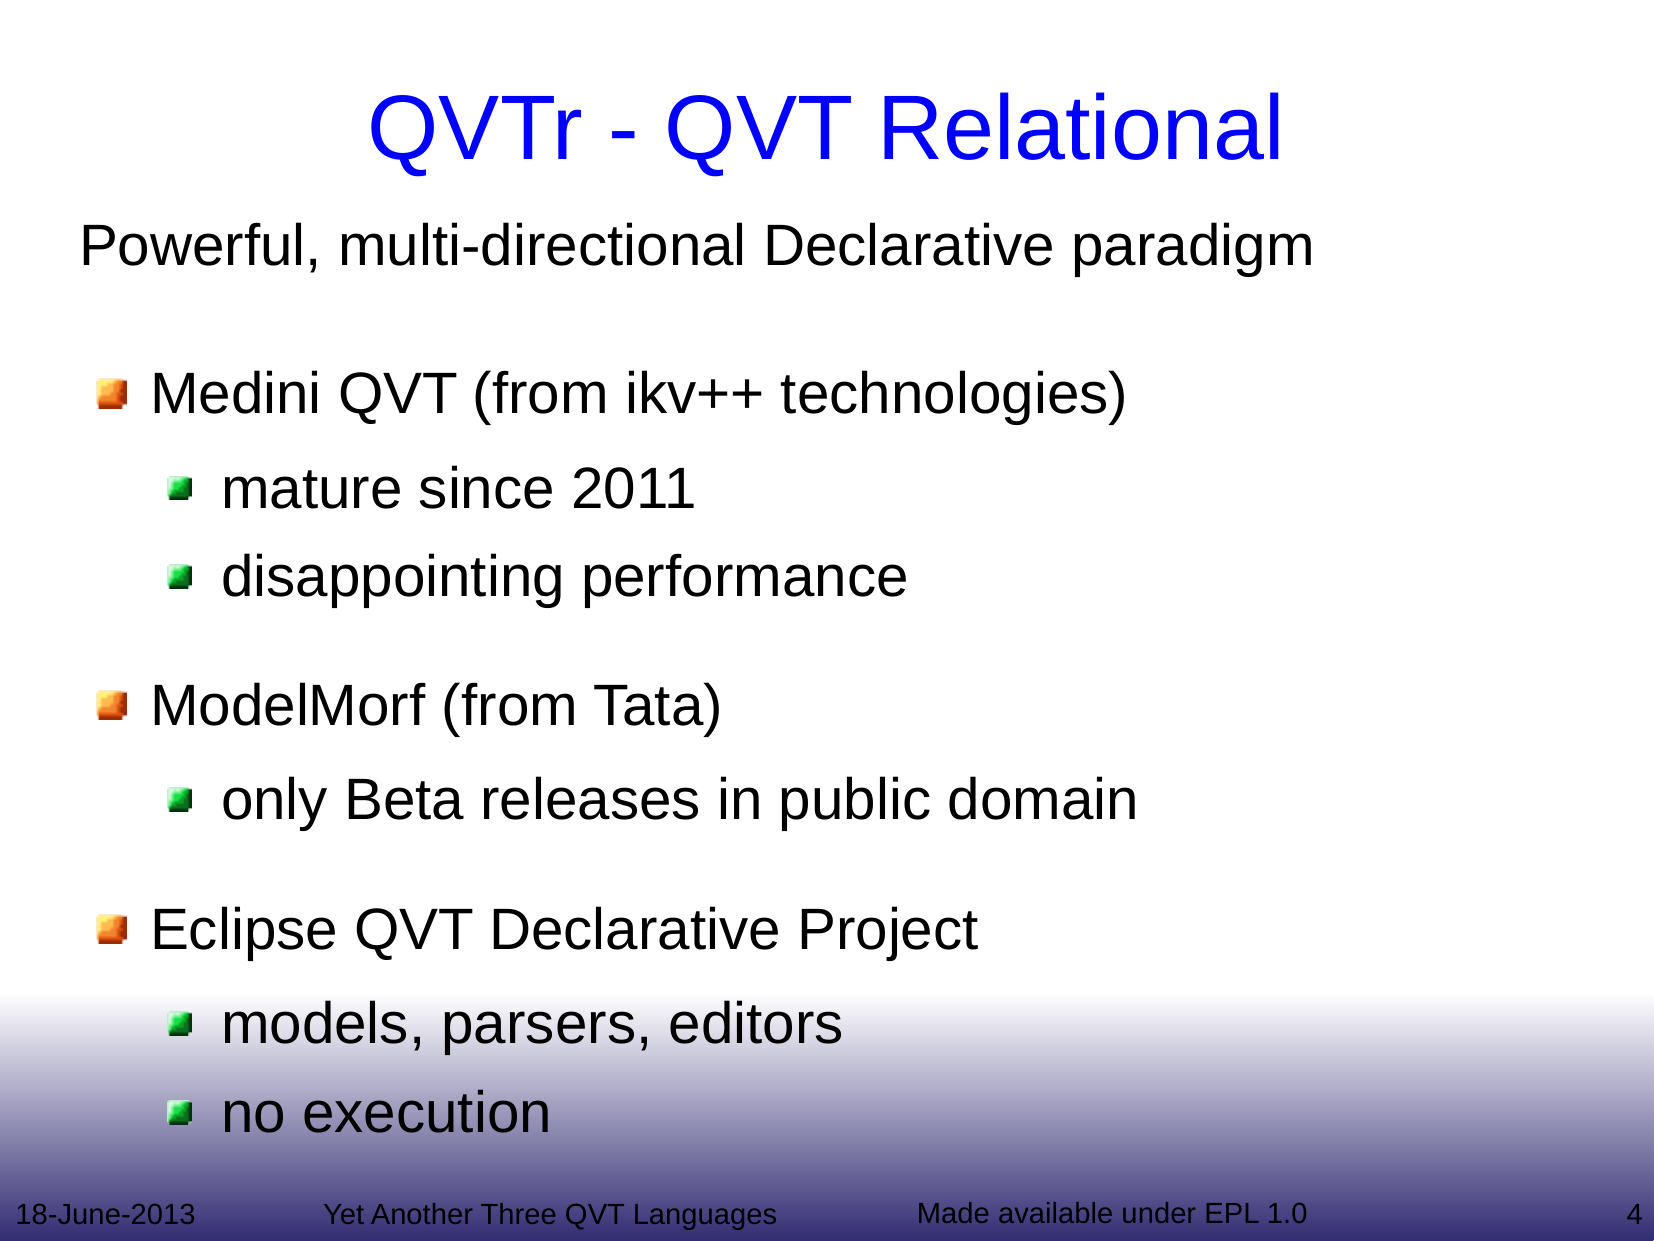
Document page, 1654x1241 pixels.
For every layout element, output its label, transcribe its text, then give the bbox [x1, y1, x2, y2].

title QVTr - QVT Relational [82, 49, 1571, 207]
list Powerful, multi-directional Declarative paradigm Medini QVT (from ikv++ technologies) mature since 2011 disappointing performance ModelMorf (from Tata) only Beta releases in public domain Eclipse QVT Declarative Project models, parsers, editors no execution [79, 212, 1568, 1232]
